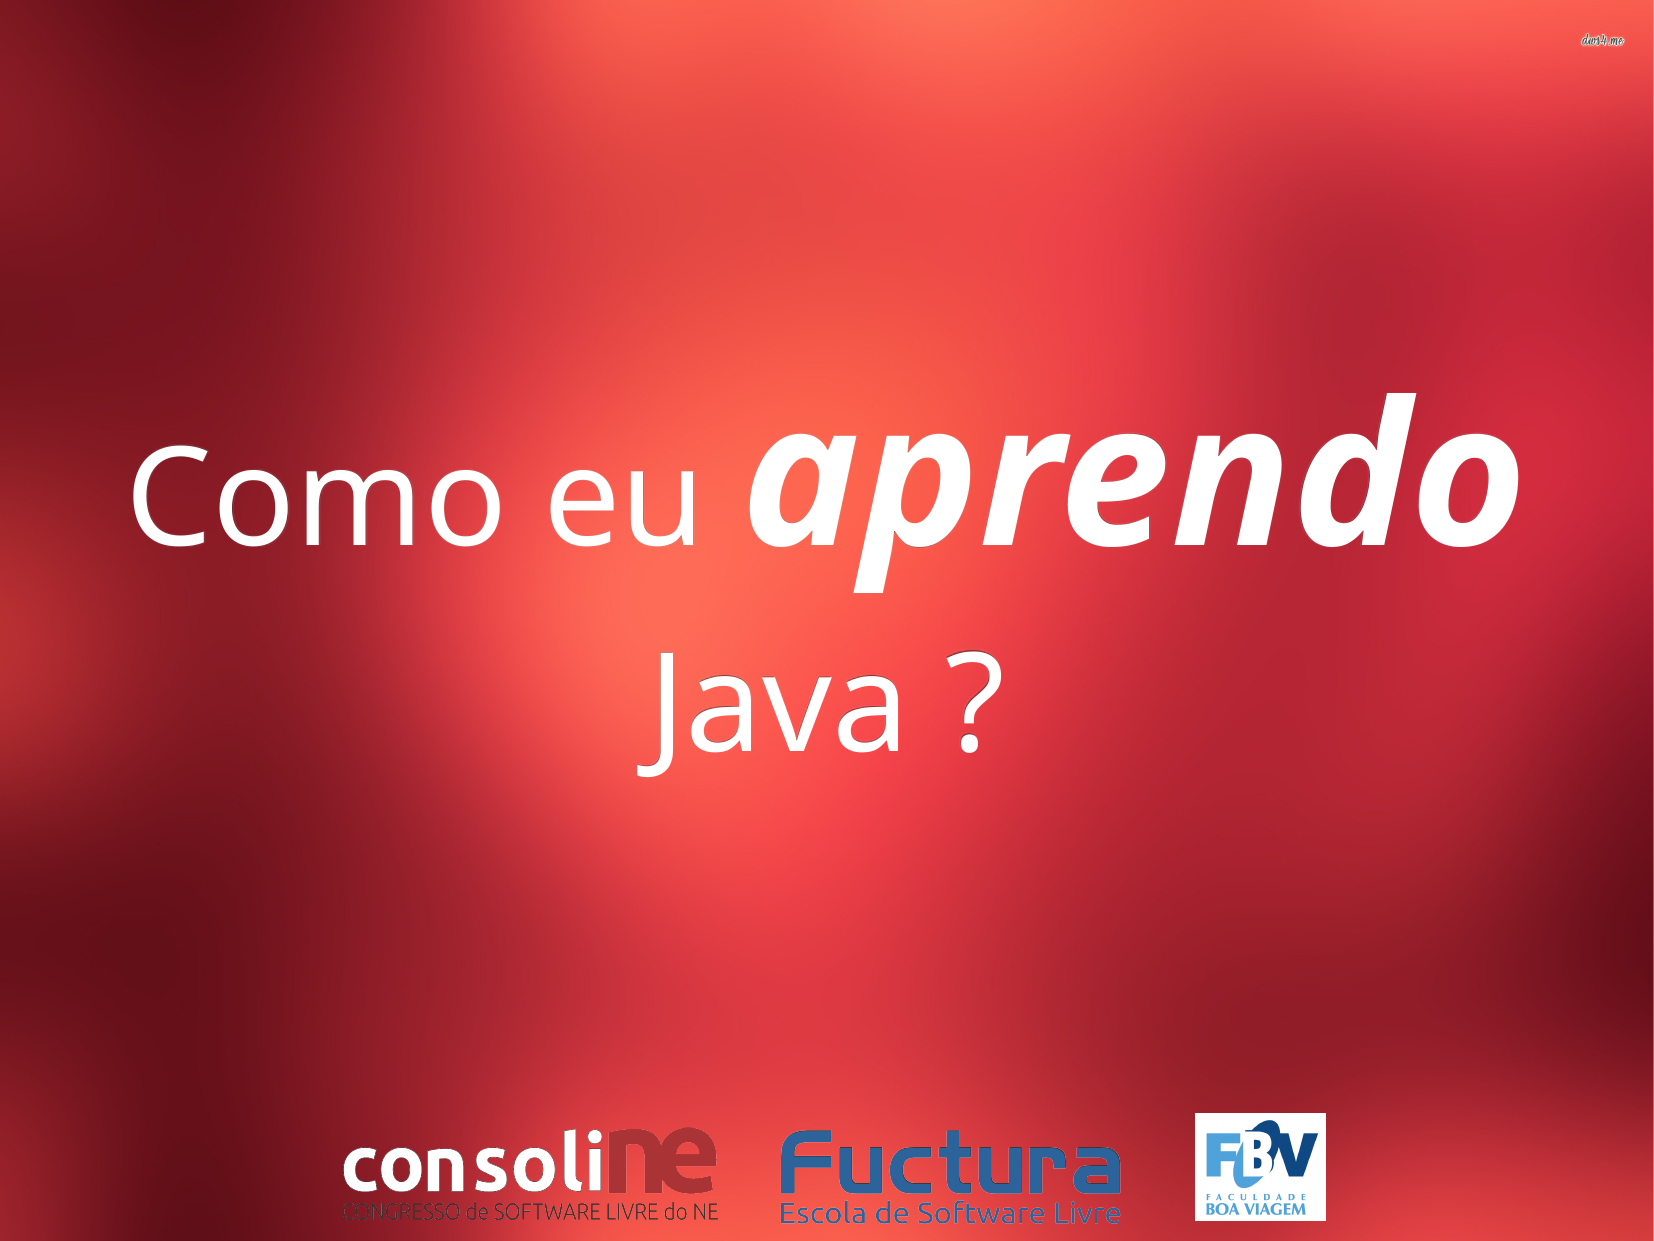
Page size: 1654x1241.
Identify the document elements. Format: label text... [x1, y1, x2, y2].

picture [0, 0, 1654, 1241]
title Como eu aprendo Java ? [82, 372, 1571, 751]
